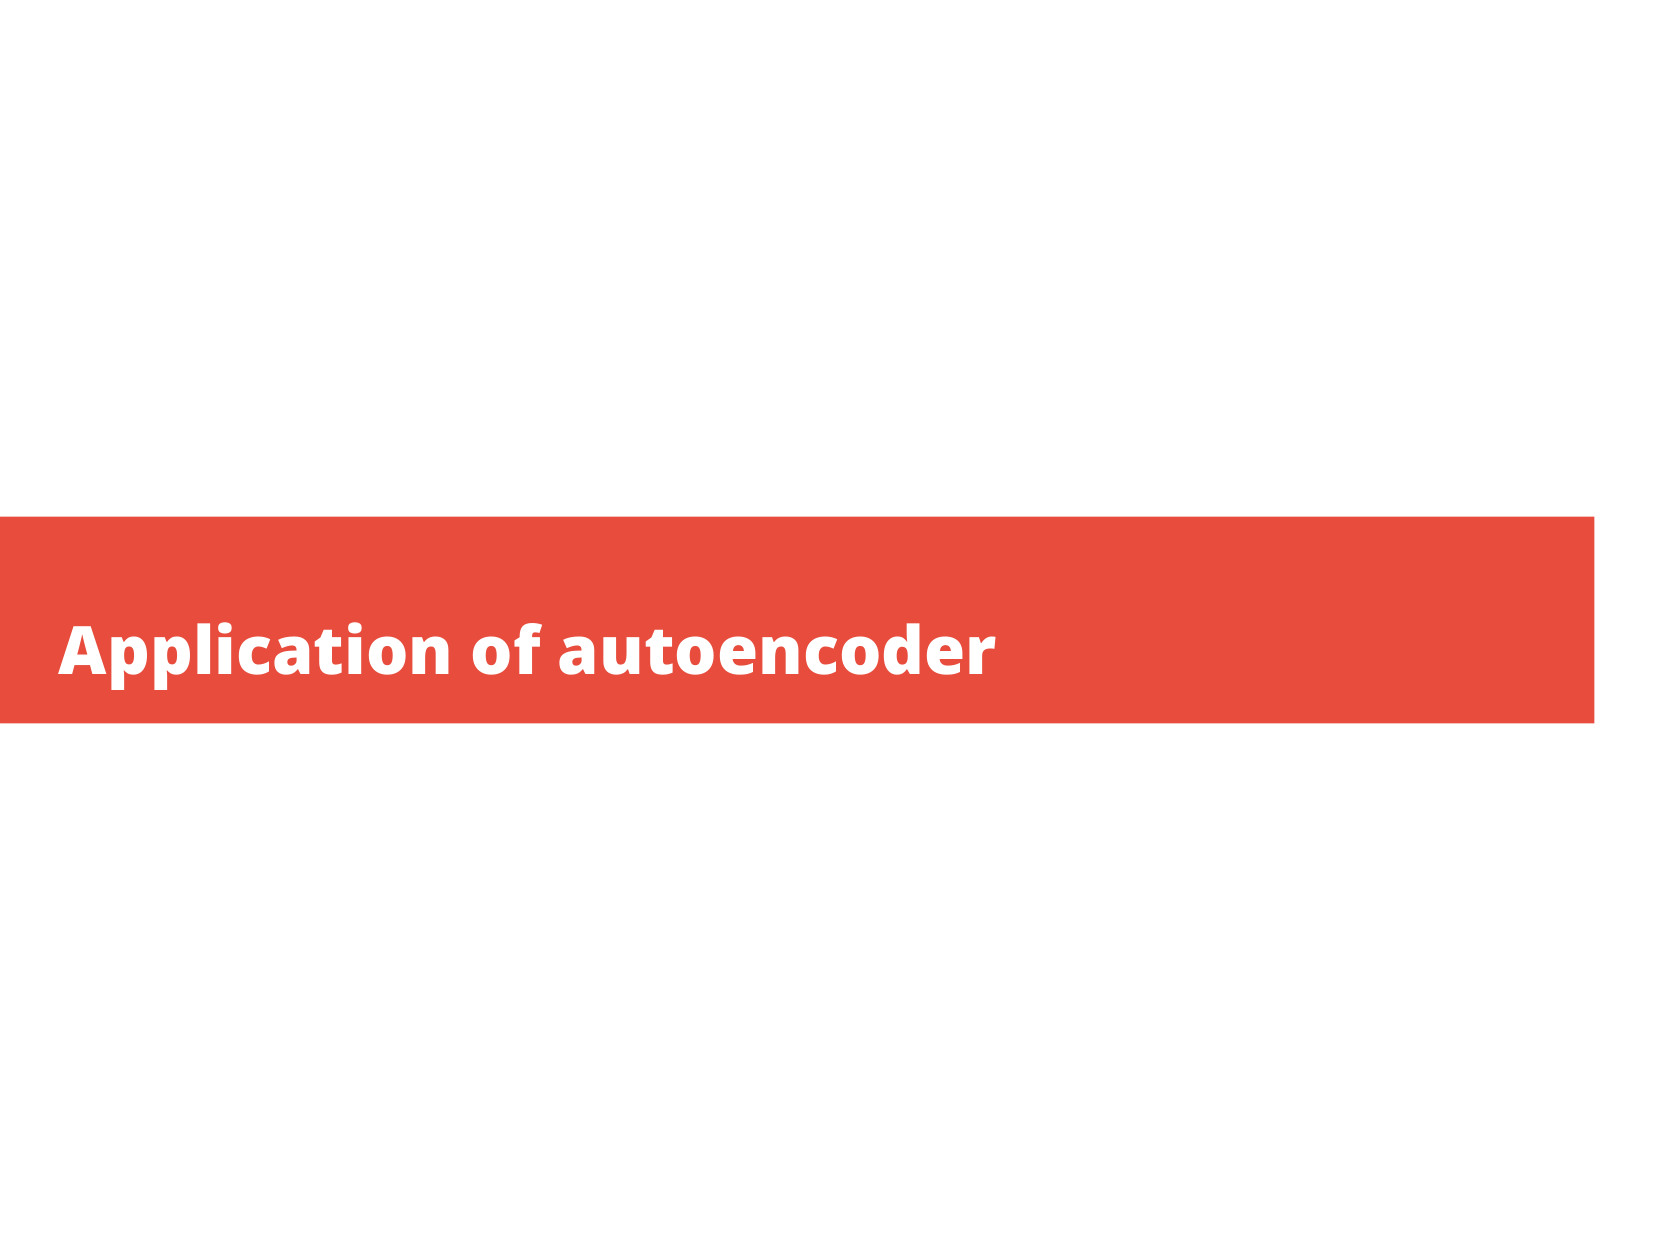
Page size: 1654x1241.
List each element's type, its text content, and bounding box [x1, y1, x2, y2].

title Application of autoencoder [59, 546, 1595, 694]
